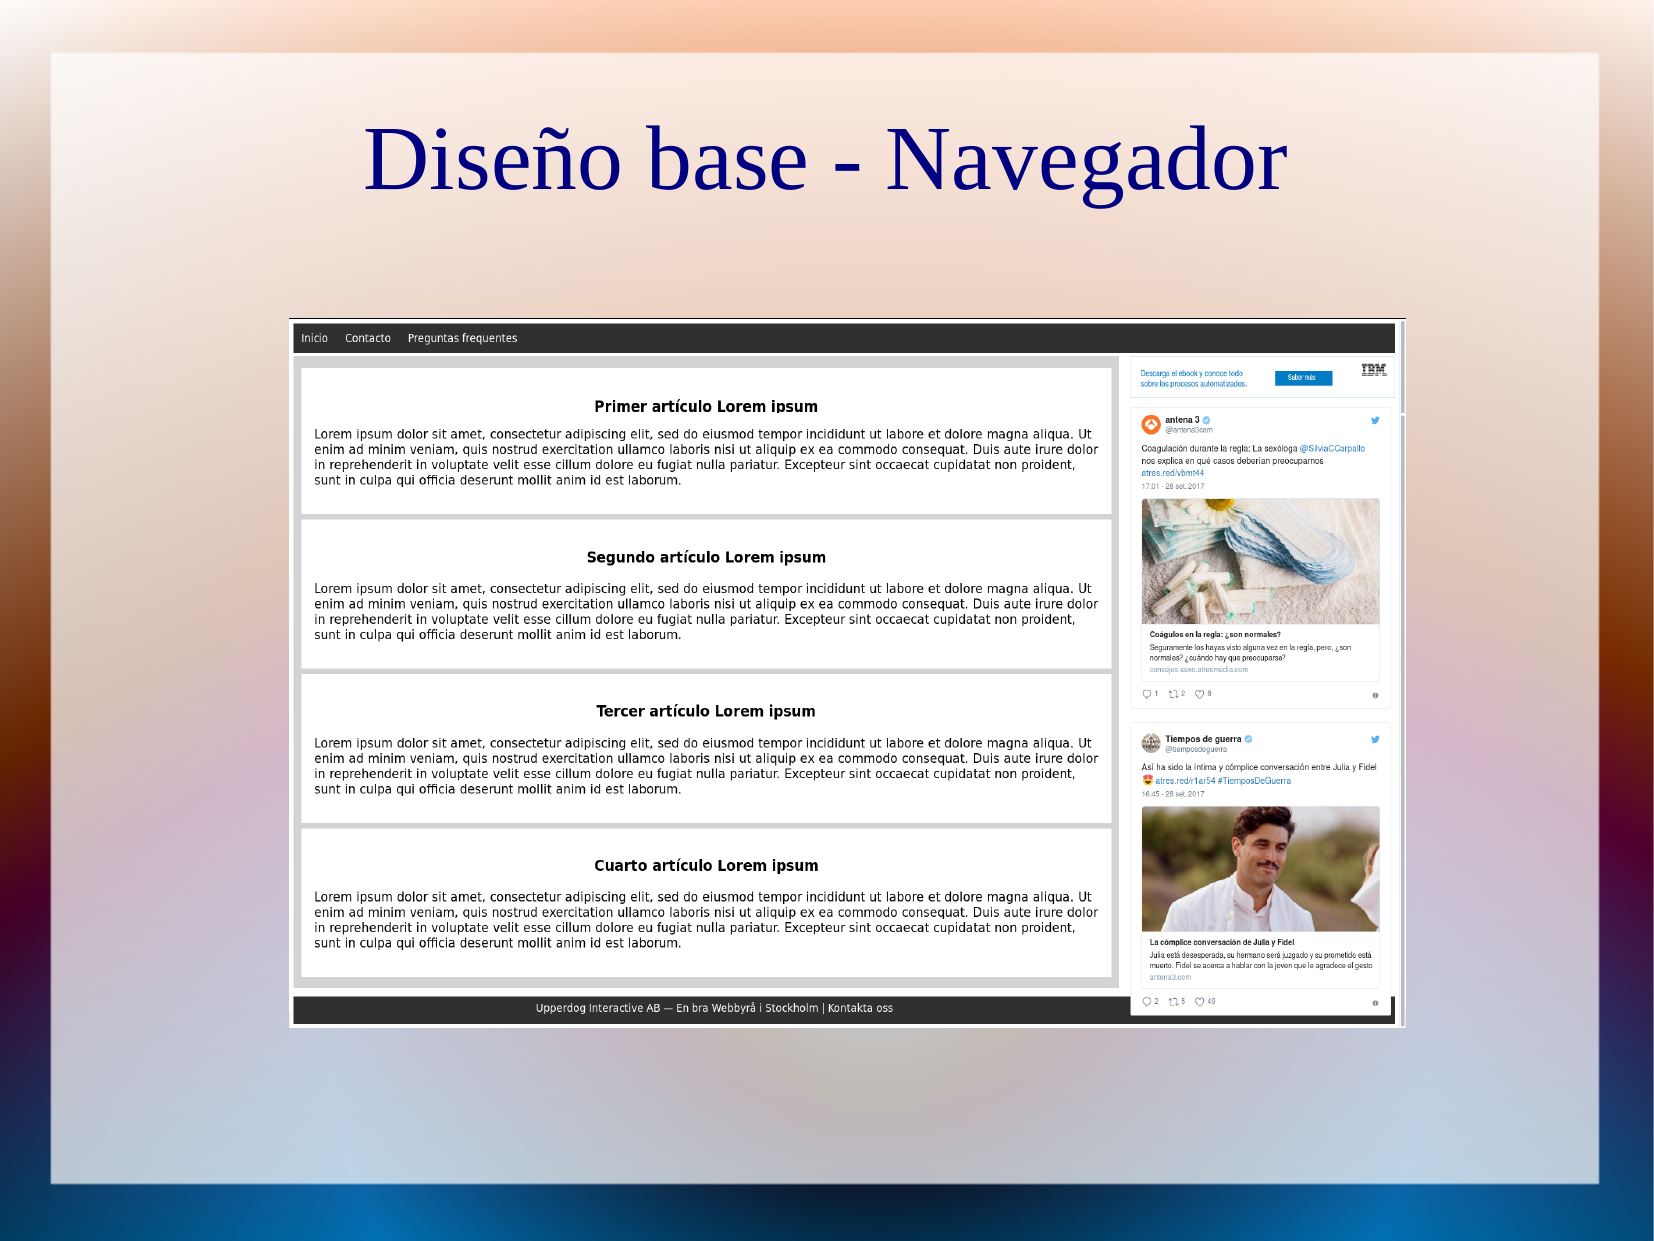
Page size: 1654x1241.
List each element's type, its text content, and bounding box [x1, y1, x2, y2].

picture [0, 0, 1654, 1241]
title Diseño base - Navegador [82, 55, 1571, 263]
